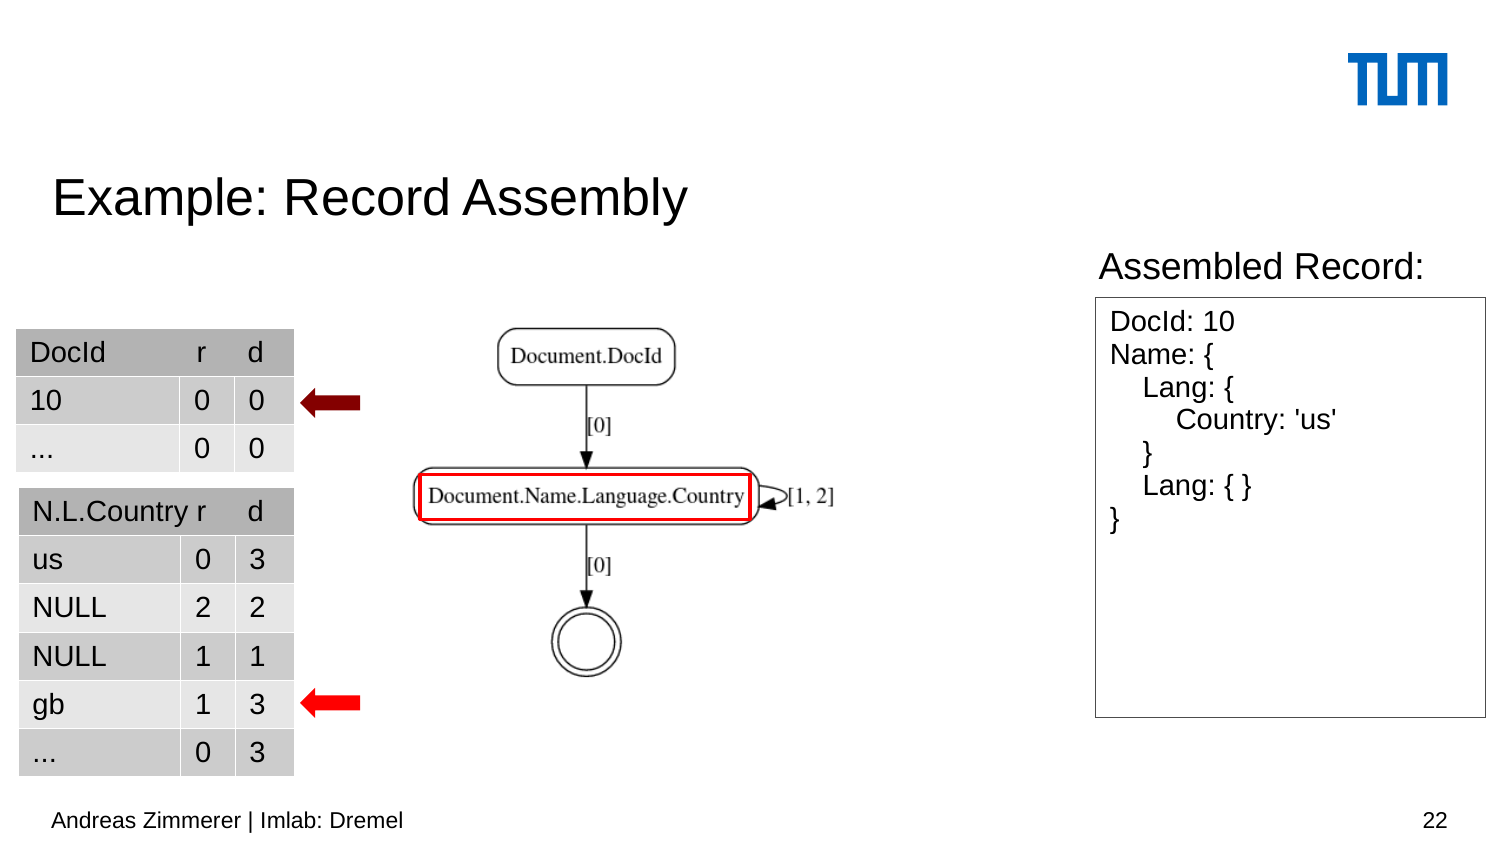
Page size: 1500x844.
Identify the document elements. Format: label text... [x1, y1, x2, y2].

table_cell 2 [236, 584, 294, 632]
footer Andreas Zimmerer | Imlab: Dremel [51, 796, 1112, 842]
table_cell 0 [235, 377, 294, 424]
table_cell 3 [236, 729, 294, 776]
table_cell 0 [180, 425, 234, 472]
title Example: Record Assembly [52, 159, 1449, 227]
table_cell 0 [180, 377, 234, 424]
table_cell 3 [236, 681, 294, 728]
table_cell 2 [181, 584, 235, 632]
table_cell NULL [19, 633, 180, 680]
table_cell 0 [181, 729, 235, 776]
table_cell 0 [235, 425, 294, 472]
table_cell gb [19, 681, 180, 728]
text_box [300, 687, 361, 718]
table_cell 3 [236, 536, 294, 583]
text_box Assembled Record: [1083, 237, 1441, 295]
table_header DocId r d [16, 329, 294, 376]
table_cell us [19, 536, 180, 583]
table_cell 10 [16, 377, 179, 424]
text_box DocId: 10 Name: { Lang: { Country: 'us' } Lang: { } } [1095, 297, 1486, 718]
table_cell 1 [181, 681, 235, 728]
table_cell ... [16, 425, 179, 472]
table_cell 1 [236, 633, 294, 680]
slide_number <number> [1112, 796, 1448, 842]
table_cell 0 [181, 536, 235, 583]
table_header N.L.Country r d [19, 488, 294, 535]
table_cell ... [19, 729, 180, 776]
text_box [300, 387, 361, 418]
table_cell NULL [19, 584, 180, 632]
picture [408, 322, 841, 683]
table_cell 1 [181, 633, 235, 680]
